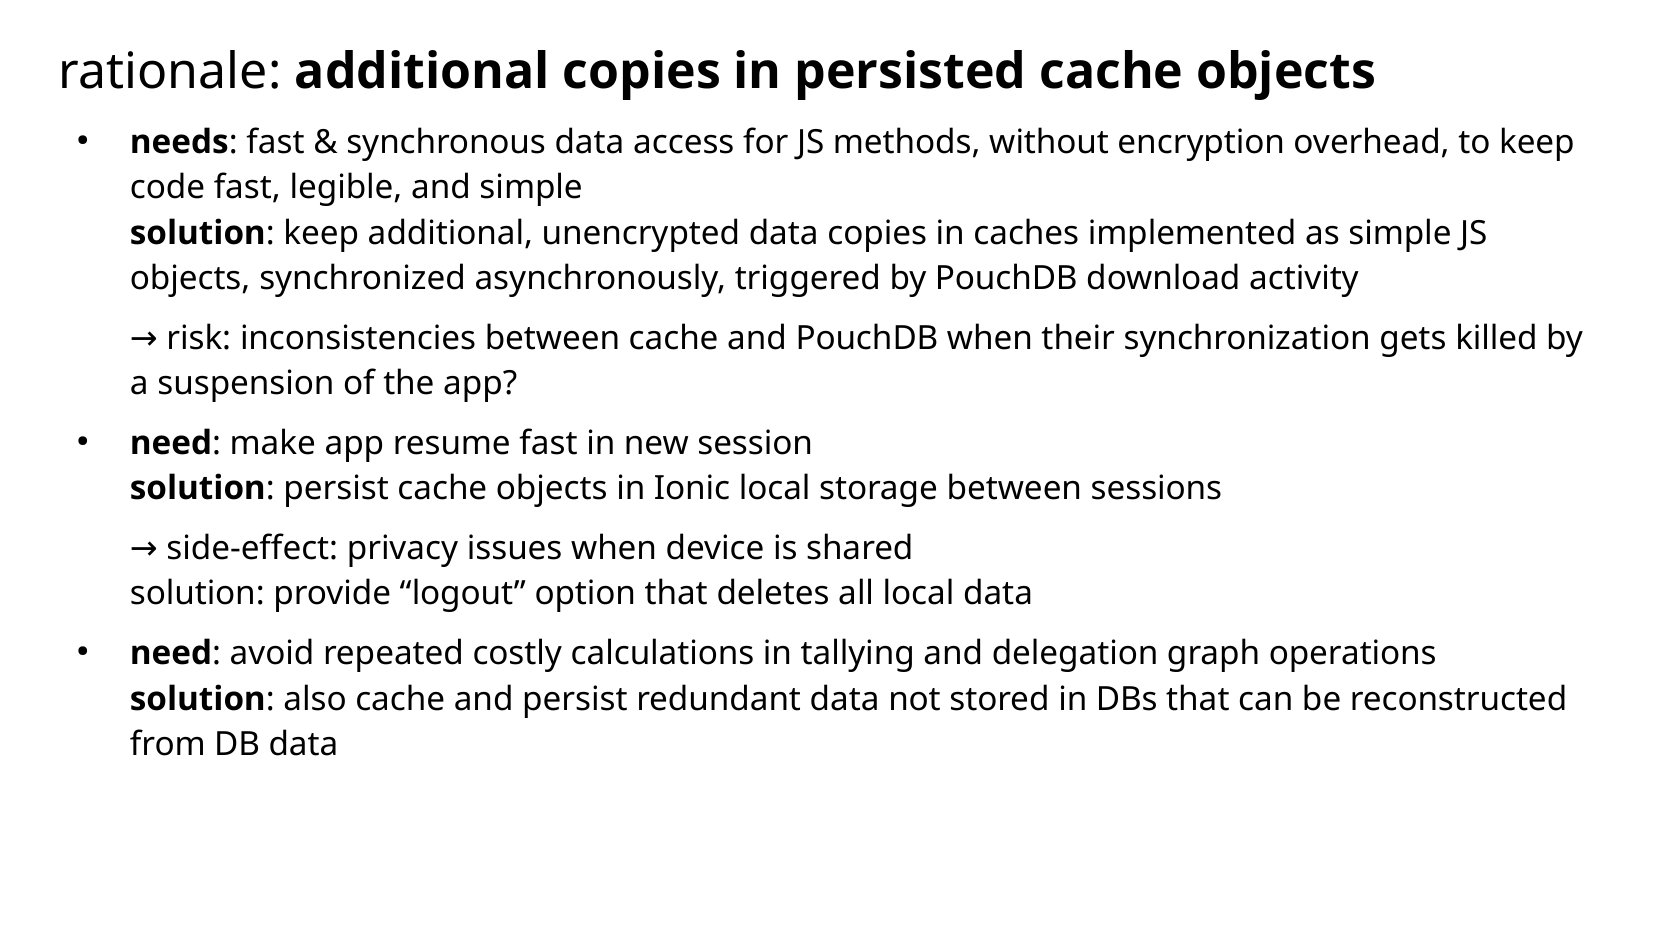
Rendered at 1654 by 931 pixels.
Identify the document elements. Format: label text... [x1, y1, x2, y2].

title rationale: additional copies in persisted cache objects [59, 37, 1595, 101]
list needs: fast & synchronous data access for JS methods, without encryption overhead, to keep code fast, legible, and simple solution: keep additional, unencrypted data copies in caches implemented as simple JS objects, synchronized asynchronously, triggered by PouchDB download activity → risk: inconsistencies between cache and PouchDB when their synchronization gets killed by a suspension of the app? need: make app resume fast in new session solution: persist cache objects in Ionic local storage between sessions → side-effect: privacy issues when device is shared solution: provide “logout” option that deletes all local data need: avoid repeated costly calculations in tallying and delegation graph operations solution: also cache and persist redundant data not stored in DBs that can be reconstructed from DB data [59, 118, 1595, 857]
